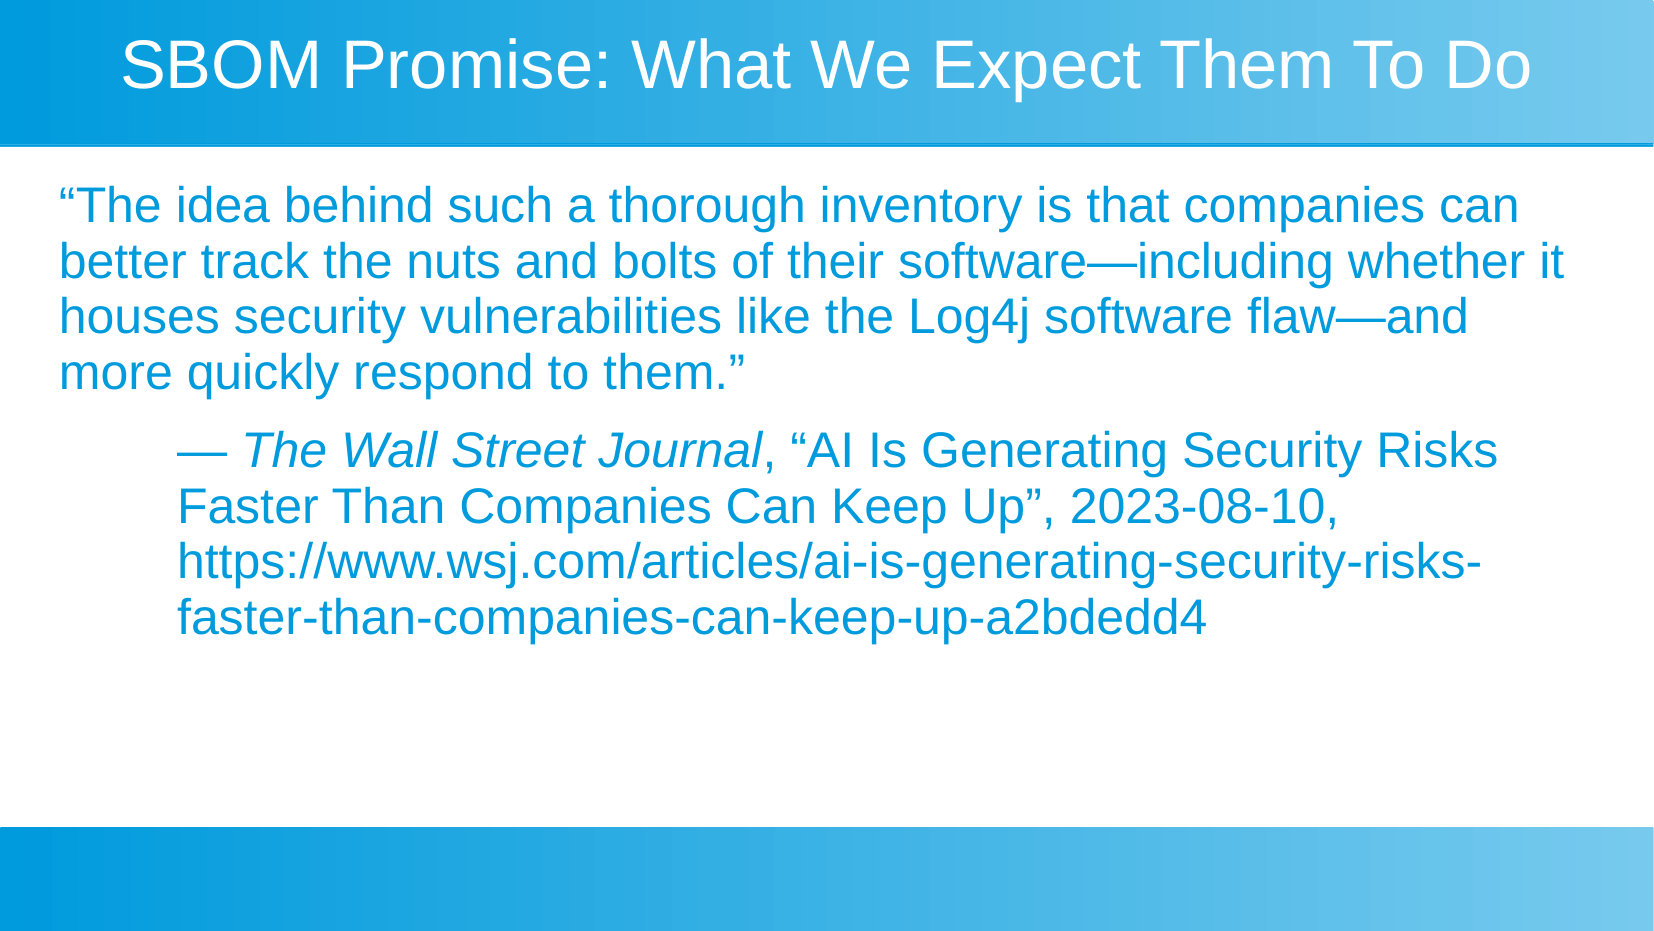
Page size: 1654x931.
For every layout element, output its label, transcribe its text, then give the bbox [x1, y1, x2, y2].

title SBOM Promise: What We Expect Them To Do [59, 8, 1595, 122]
list “The idea behind such a thorough inventory is that companies can better track the nuts and bolts of their software—including whether it houses security vulnerabilities like the Log4j software flaw—and more quickly respond to them.” — The Wall Street Journal, “AI Is Generating Security Risks Faster Than Companies Can Keep Up”, 2023-08-10, https://www.wsj.com/articles/ai-is-generating-security-risks-faster-than-companies-can-keep-up-a2bdedd4 [59, 177, 1595, 768]
